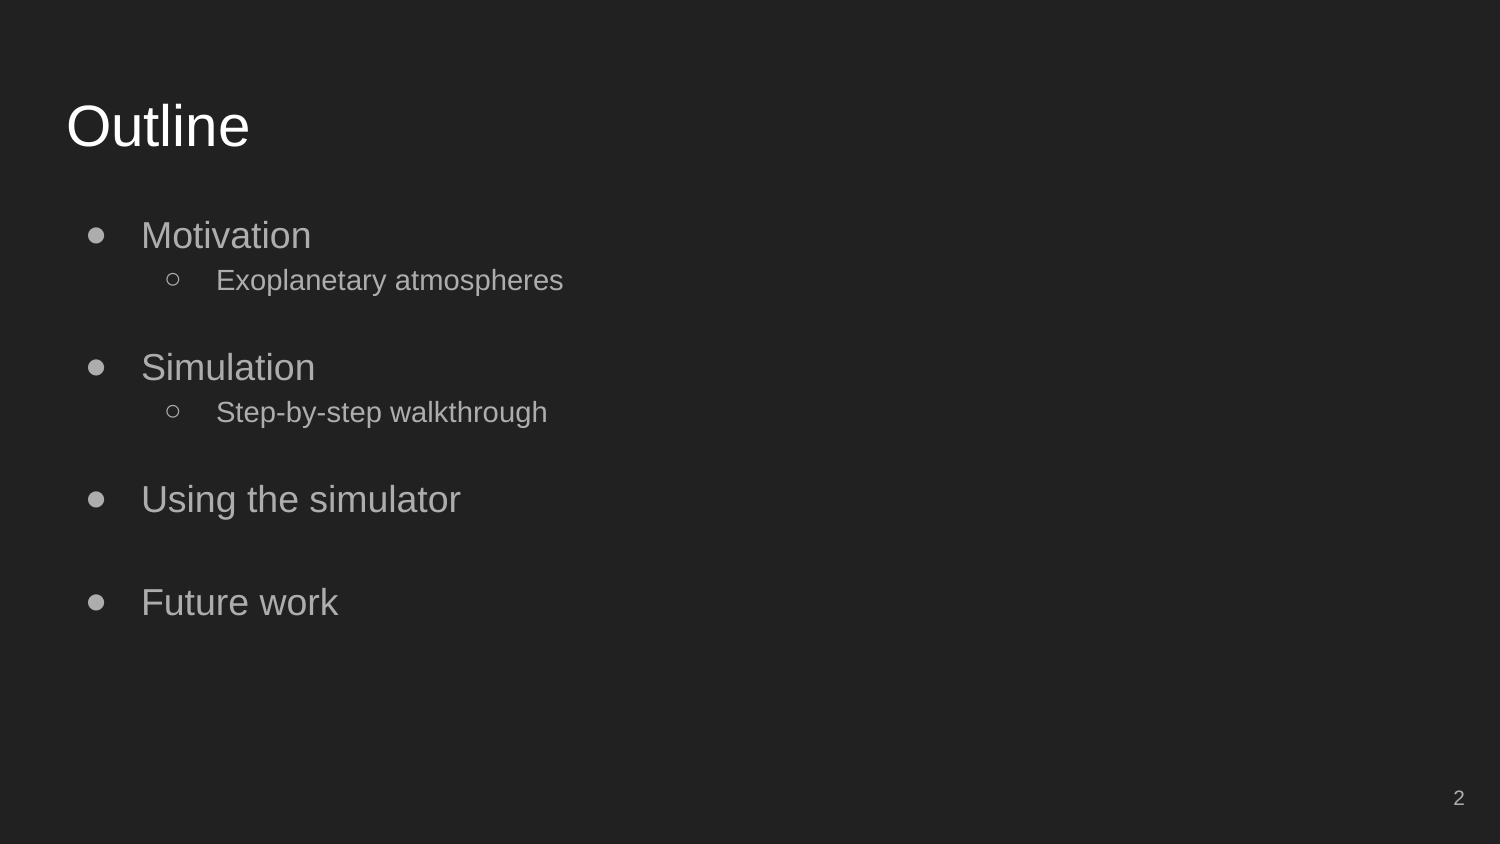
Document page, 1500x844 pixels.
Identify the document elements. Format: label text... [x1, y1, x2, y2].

slide_number <number> [1389, 764, 1480, 830]
title Outline [51, 72, 1449, 167]
list Motivation Exoplanetary atmospheres Simulation Step-by-step walkthrough Using the simulator Future work [51, 189, 1449, 750]
